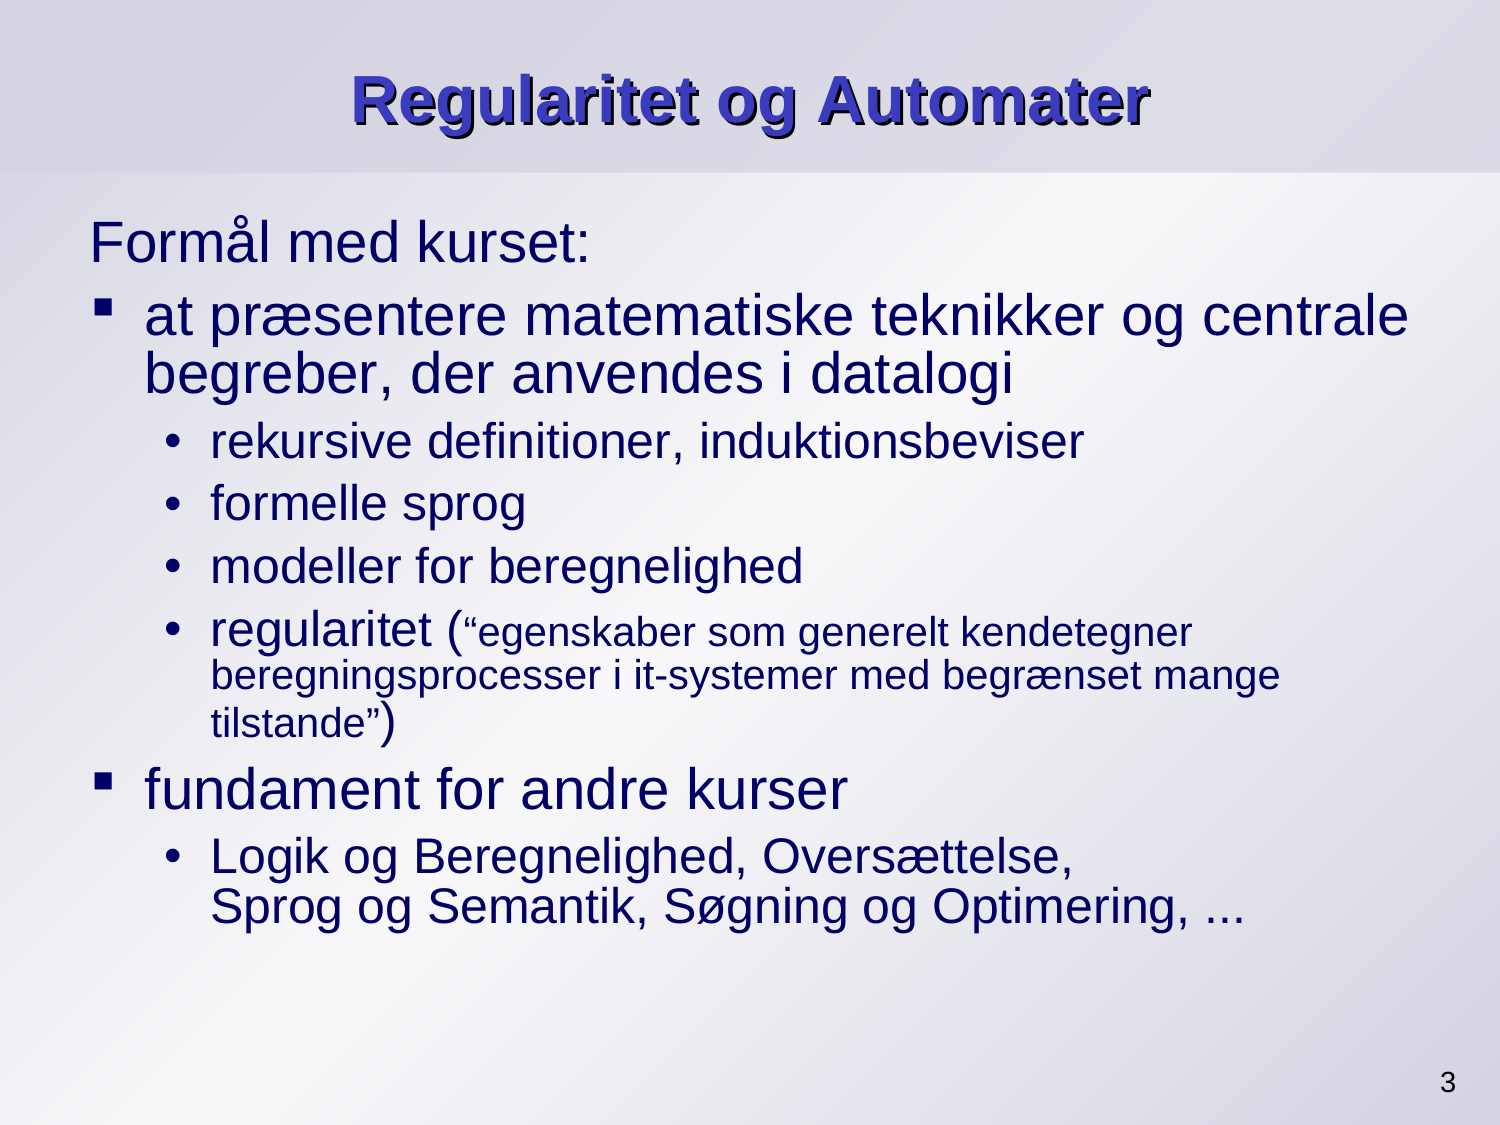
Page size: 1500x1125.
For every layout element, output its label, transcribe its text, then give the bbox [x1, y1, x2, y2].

title Regularitet og Automater [75, 24, 1426, 174]
list Formål med kurset: at præsentere matematiske teknikker og centrale begreber, der anvendes i datalogi rekursive definitioner, induktionsbeviser formelle sprog modeller for beregnelighed regularitet (“egenskaber som generelt kendetegner beregningsprocesser i it-systemer med begrænset mange tilstande”) fundament for andre kurser Logik og Beregnelighed, Oversættelse, Sprog og Semantik, Søgning og Optimering, ... [74, 208, 1459, 1048]
